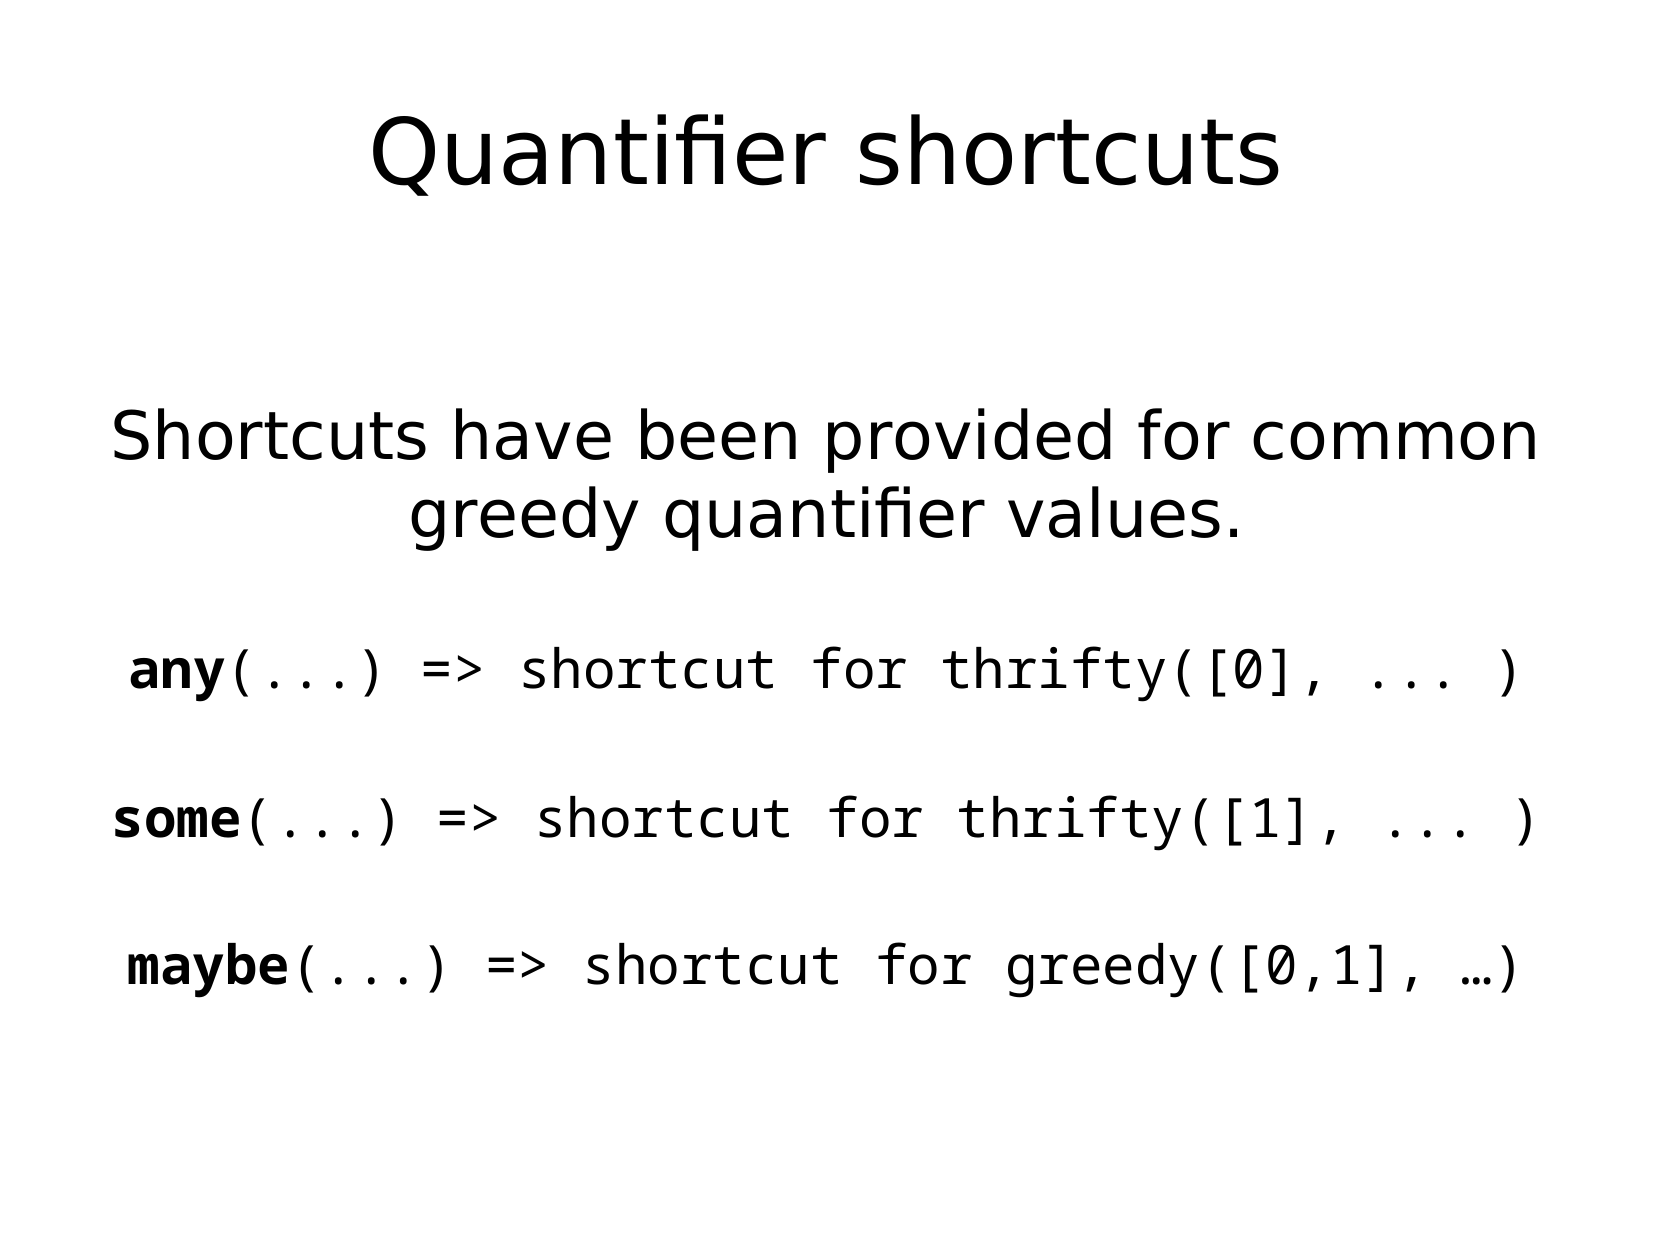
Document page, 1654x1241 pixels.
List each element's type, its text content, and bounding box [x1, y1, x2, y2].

subtitle Shortcuts have been provided for common greedy quantifier values. any(...) => shortcut for thrifty([0], ... ) some(...) => shortcut for thrifty([1], ... ) maybe(...) => shortcut for greedy([0,1], …) [82, 290, 1571, 1109]
title Quantifier shortcuts [82, 49, 1571, 257]
